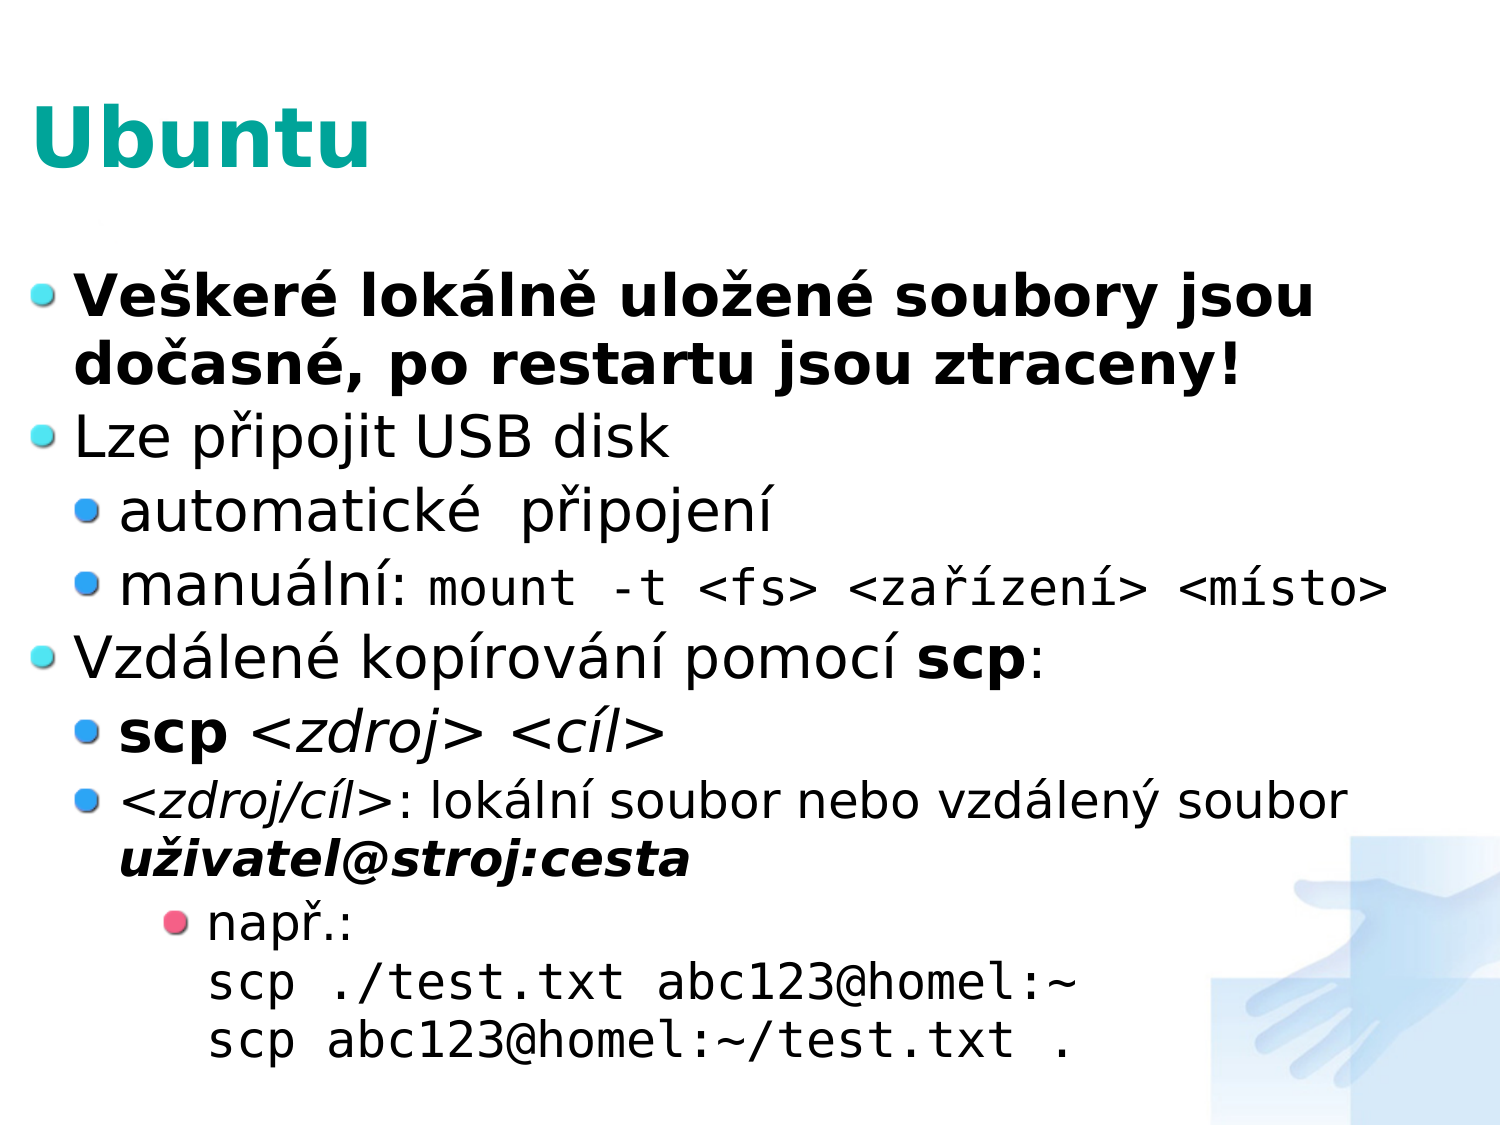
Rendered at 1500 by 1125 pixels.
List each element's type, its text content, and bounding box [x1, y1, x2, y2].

picture [0, 0, 1500, 1125]
list Veškeré lokálně uložené soubory jsou dočasné, po restartu jsou ztraceny! Lze připojit USB disk automatické připojení manuální: mount -t <fs> <zařízení> <místo> Vzdálené kopírování pomocí scp: scp <zdroj> <cíl> <zdroj/cíl>: lokální soubor nebo vzdálený soubor uživatel@stroj:cesta např.: scp ./test.txt abc123@homel:~ scp abc123@homel:~/test.txt . [29, 262, 1477, 1093]
title Ubuntu [29, 21, 1477, 257]
